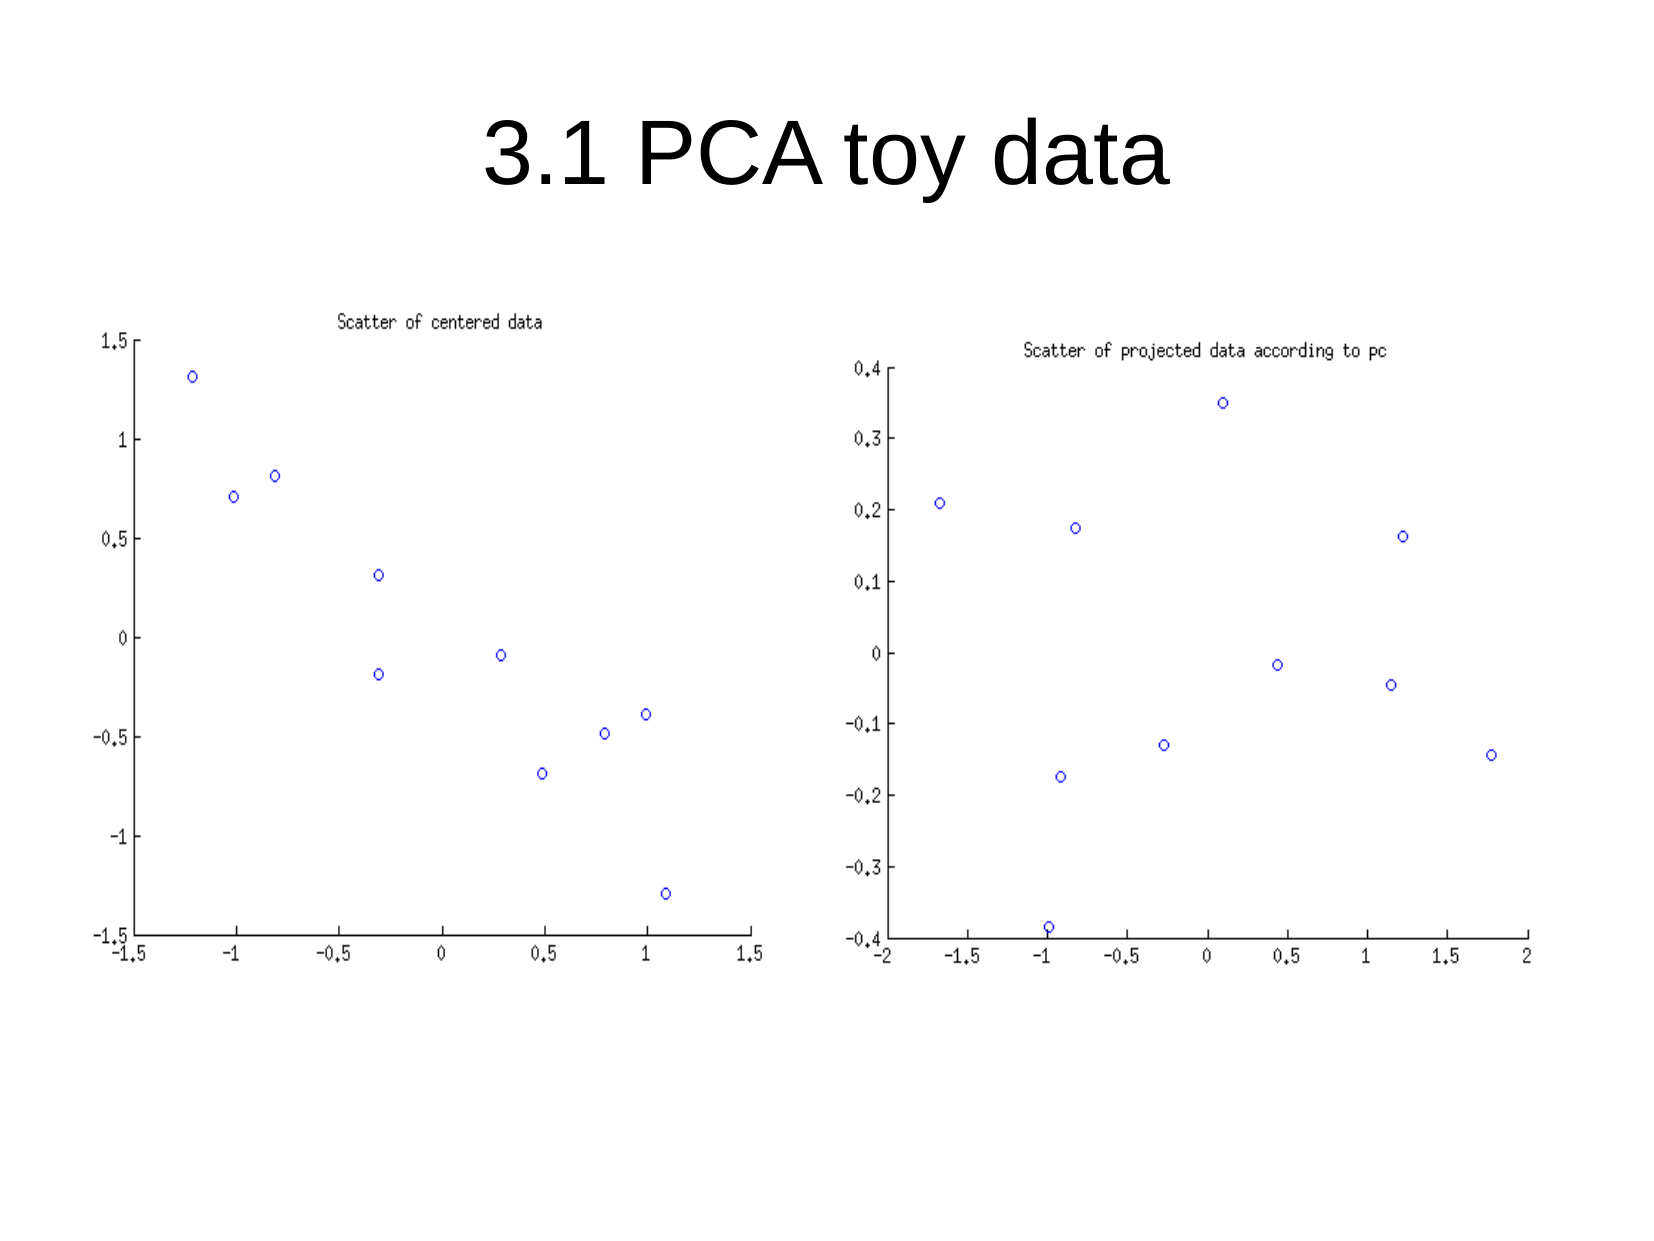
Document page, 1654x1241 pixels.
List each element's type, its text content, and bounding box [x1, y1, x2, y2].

picture [30, 284, 1606, 1015]
title 3.1 PCA toy data [82, 49, 1571, 257]
